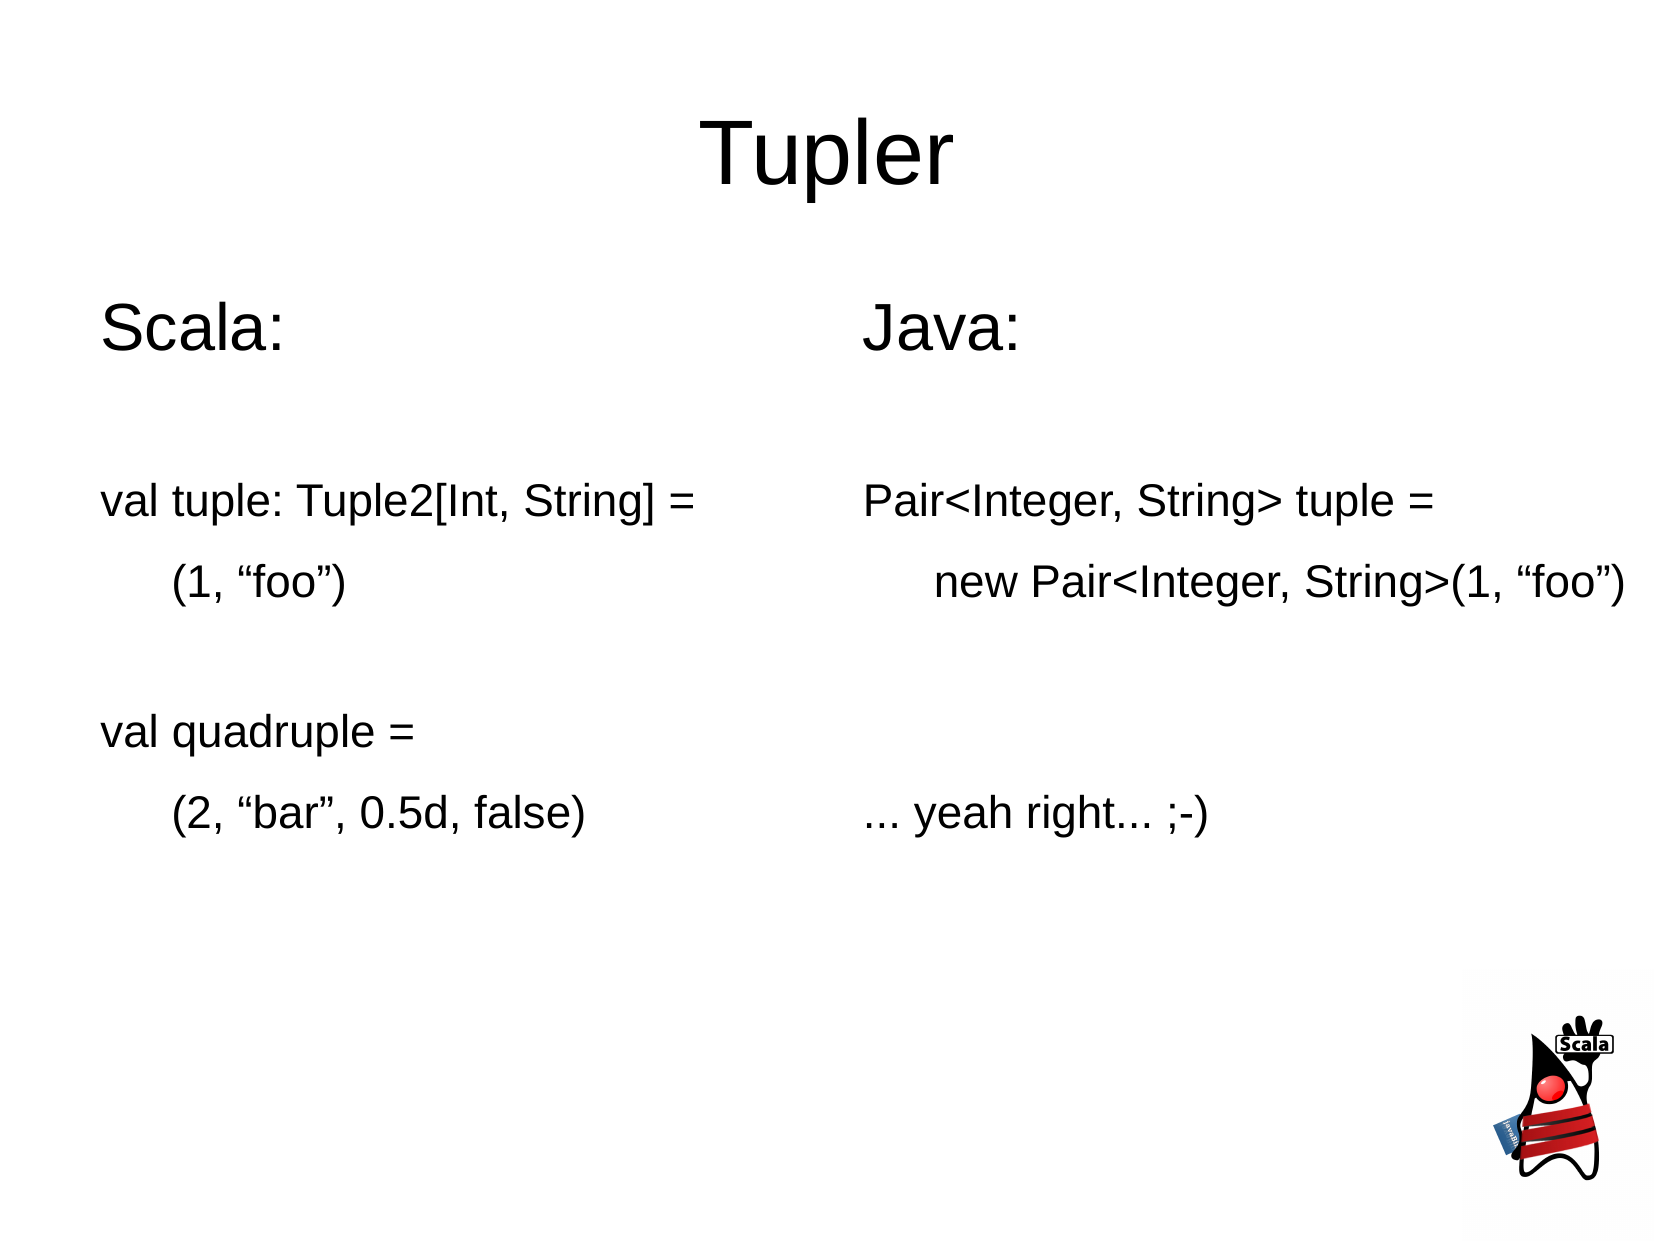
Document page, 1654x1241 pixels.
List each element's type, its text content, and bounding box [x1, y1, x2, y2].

list Scala: val tuple: Tuple2[Int, String] = (1, “foo”) val quadruple = (2, “bar”, 0.5d, false) [82, 290, 809, 1109]
picture [1462, 969, 1654, 1241]
title Tupler [82, 49, 1571, 257]
list Java: Pair<Integer, String> tuple = new Pair<Integer, String>(1, “foo”) ... yeah right... ;-) [845, 290, 1651, 1109]
